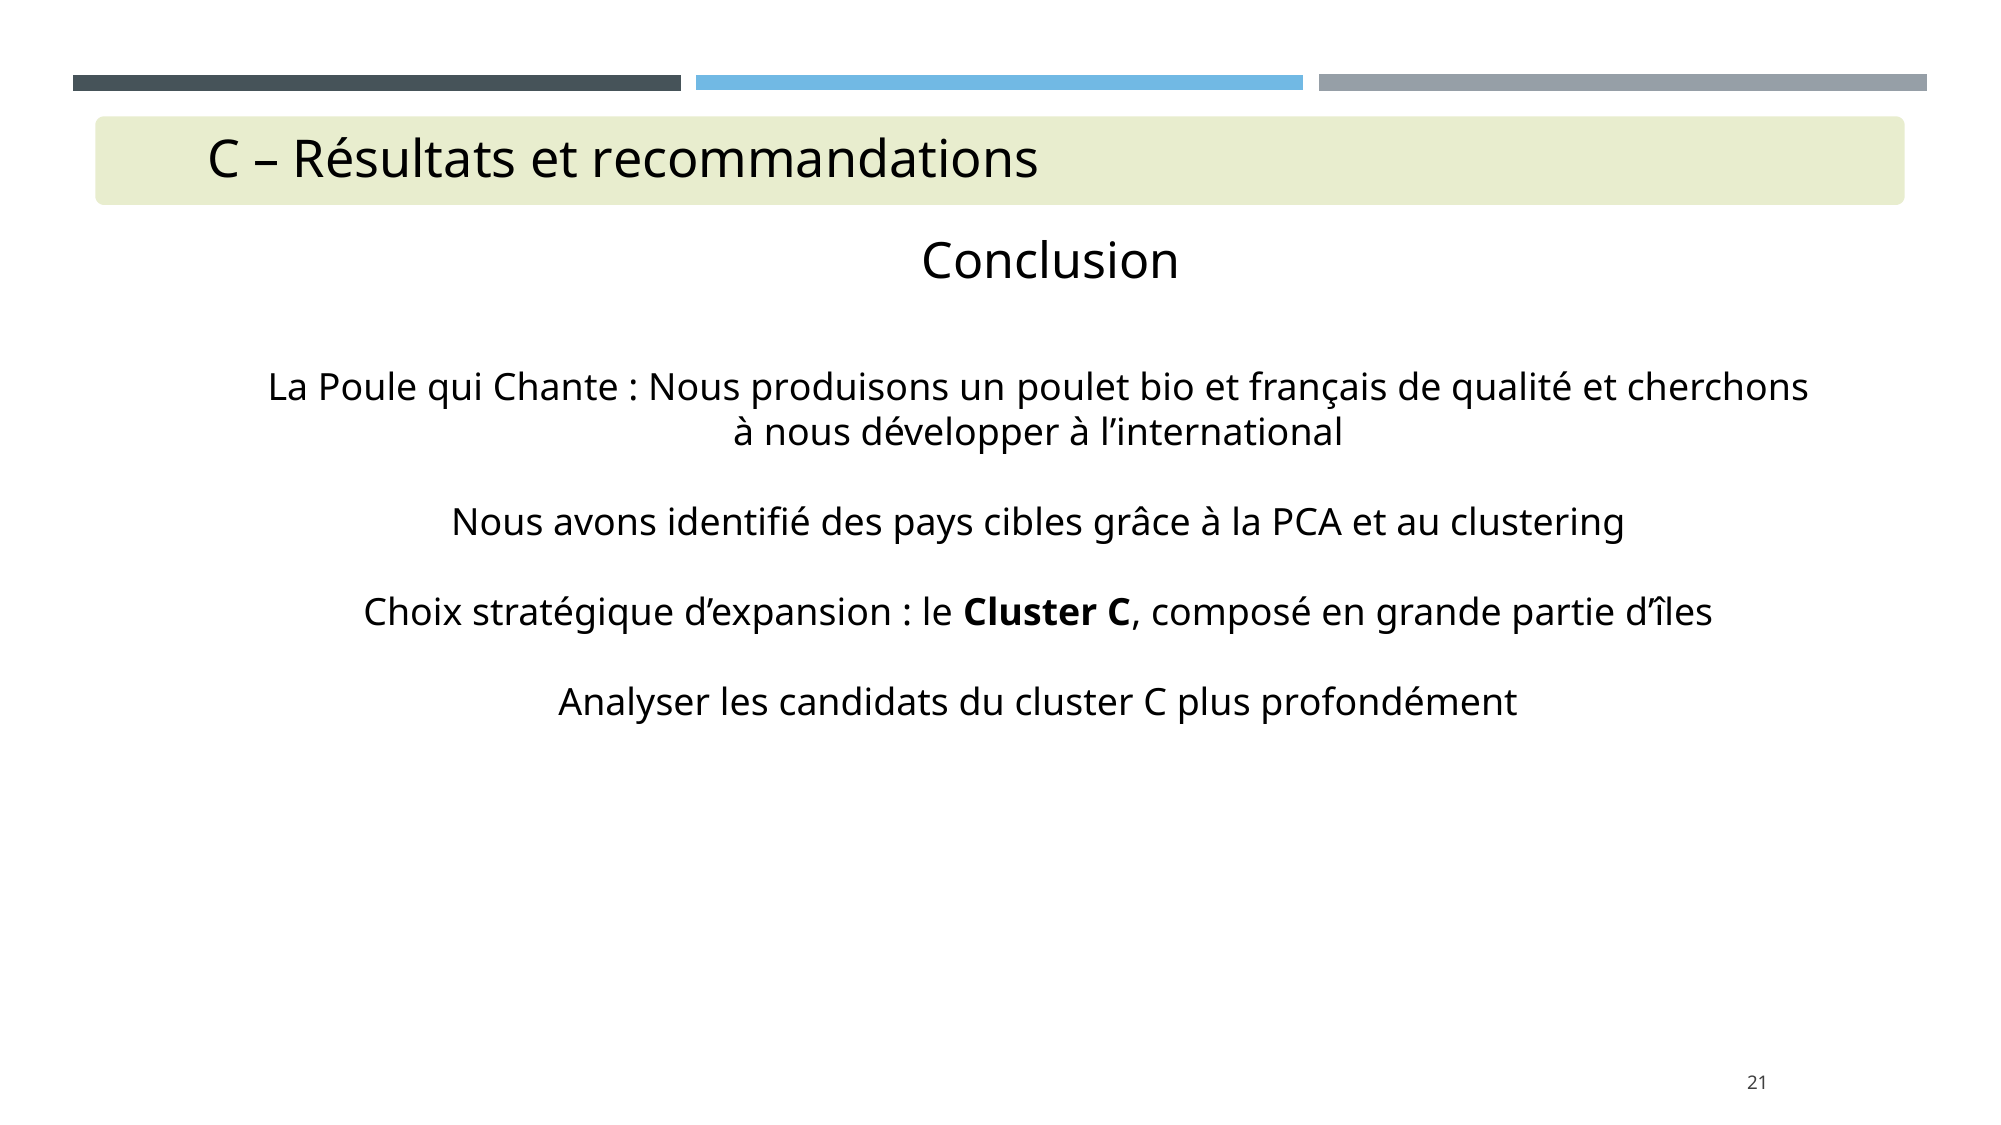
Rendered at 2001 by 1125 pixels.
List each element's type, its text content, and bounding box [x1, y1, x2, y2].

text_box La Poule qui Chante : Nous produisons un poulet bio et français de qualité et cherchons à nous développer à l’international Nous avons identifié des pays cibles grâce à la PCA et au clustering Choix stratégique d’expansion : le Cluster C, composé en grande partie d’îles Analyser les candidats du cluster C plus profondément [252, 355, 1850, 735]
text_box [95, 116, 197, 205]
text_box C – Résultats et recommandations [197, 116, 1905, 205]
text_box [1732, 1053, 1905, 1114]
text_box Conclusion [226, 220, 1877, 297]
